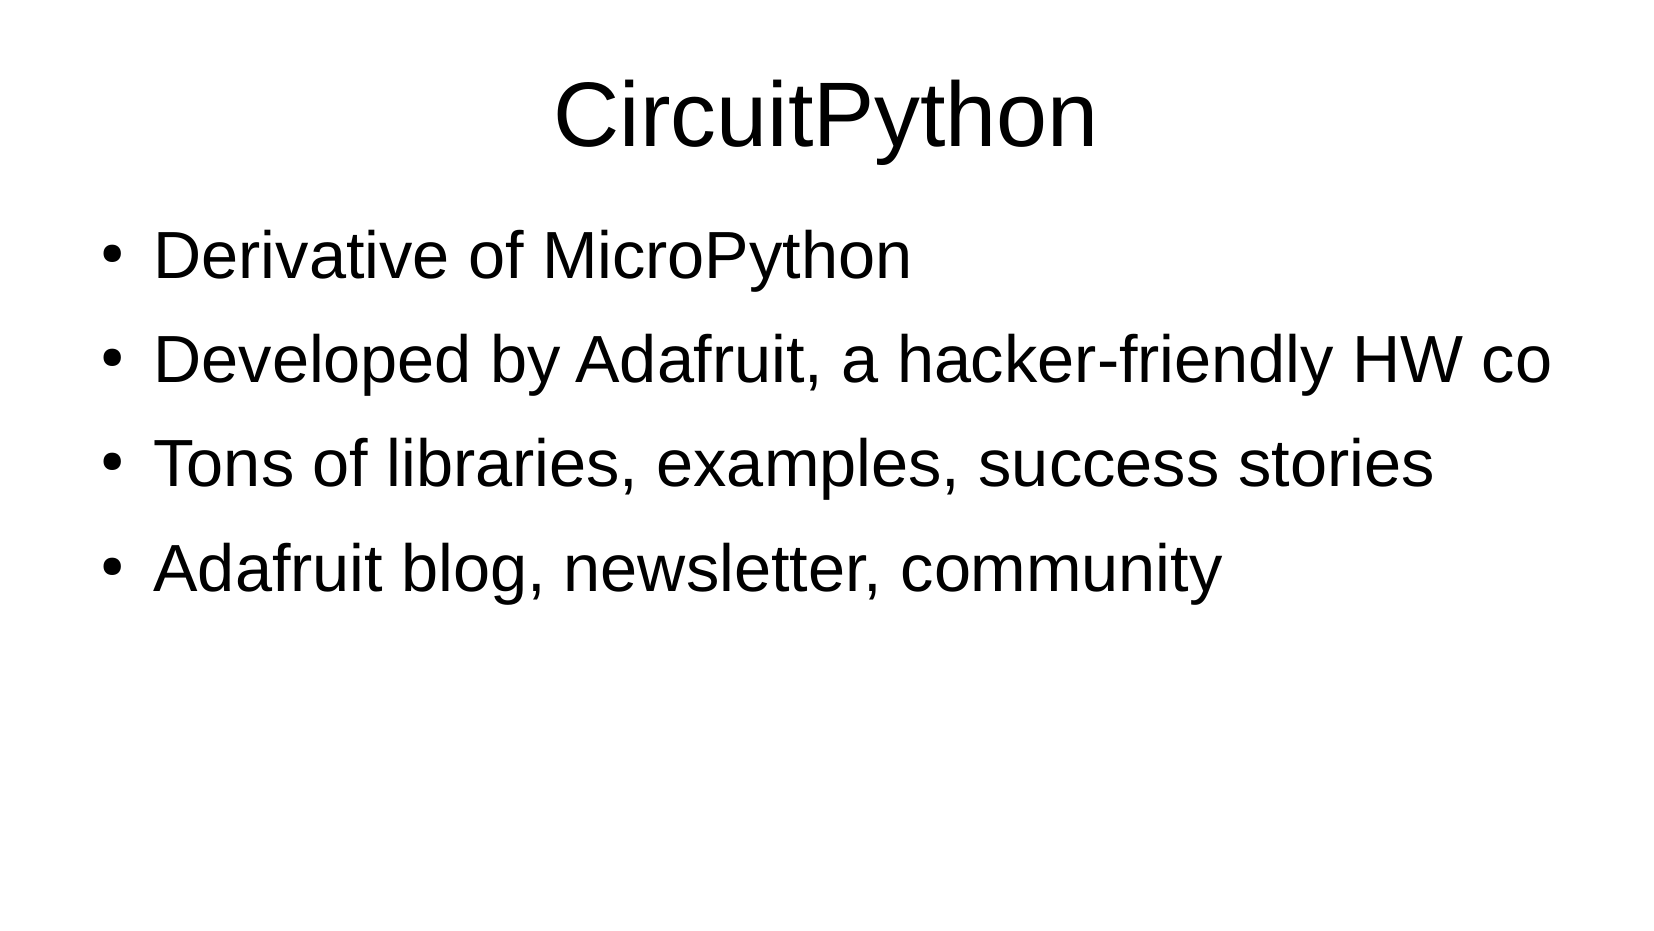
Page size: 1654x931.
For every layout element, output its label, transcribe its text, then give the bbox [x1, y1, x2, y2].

title CircuitPython [82, 37, 1571, 193]
list Derivative of MicroPython Developed by Adafruit, a hacker-friendly HW co Tons of libraries, examples, success stories Adafruit blog, newsletter, community [82, 217, 1571, 871]
